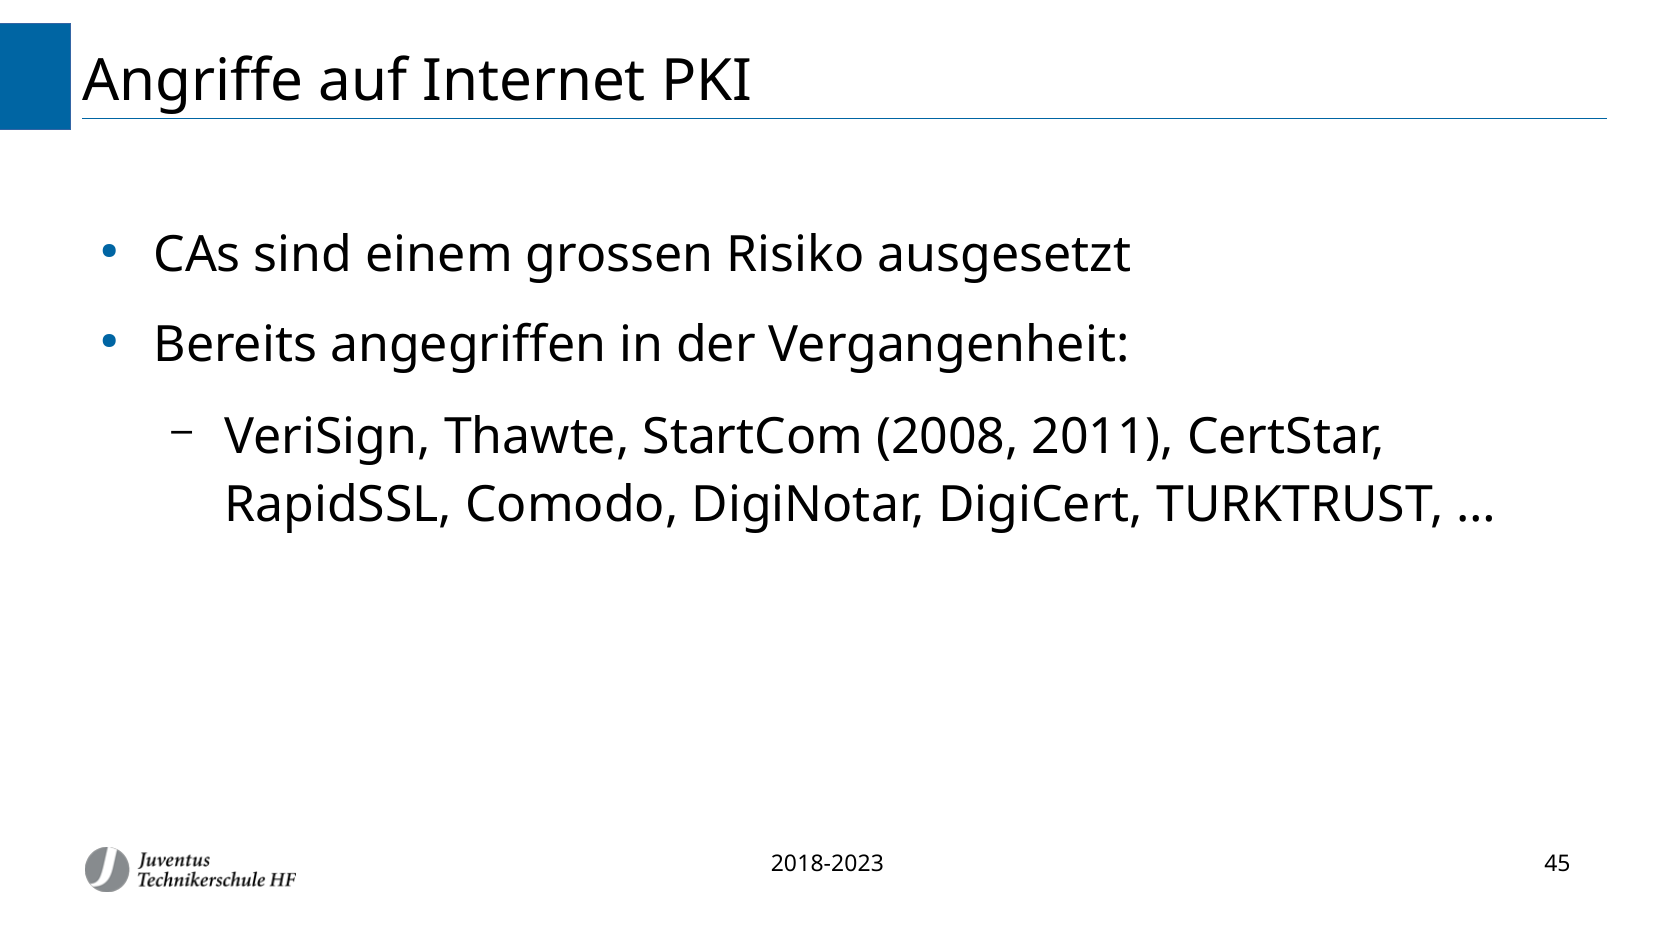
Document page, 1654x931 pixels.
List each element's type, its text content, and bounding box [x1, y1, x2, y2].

picture [85, 847, 296, 892]
title Angriffe auf Internet PKI [82, 37, 1571, 119]
list CAs sind einem grossen Risiko ausgesetzt Bereits angegriffen in der Vergangenheit: VeriSign, Thawte, StartCom (2008, 2011), CertStar, RapidSSL, Comodo, DigiNotar, DigiCert, TURKTRUST, … [82, 217, 1571, 758]
